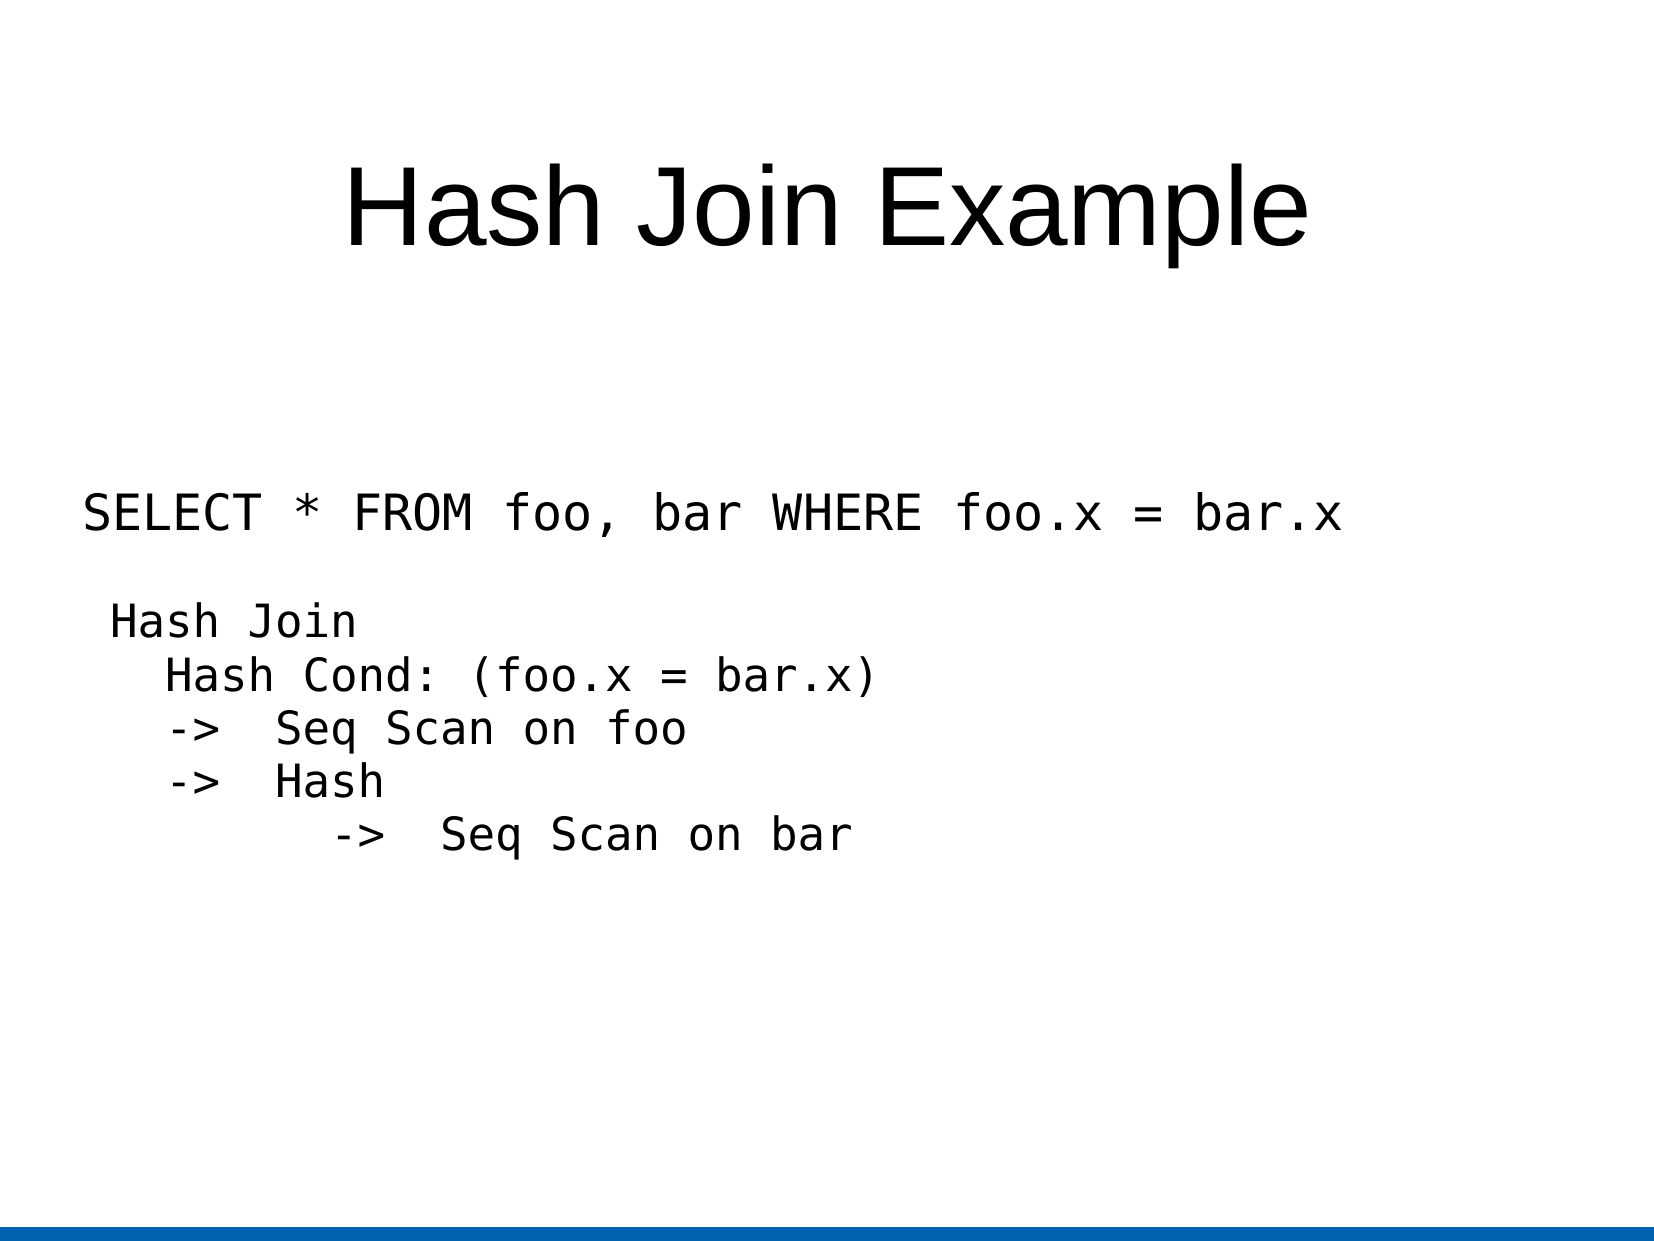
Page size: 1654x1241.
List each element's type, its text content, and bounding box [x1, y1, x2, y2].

subtitle SELECT * FROM foo, bar WHERE foo.x = bar.x Hash Join Hash Cond: (foo.x = bar.x) -> Seq Scan on foo -> Hash -> Seq Scan on bar [82, 290, 1571, 1109]
title Hash Join Example [121, 102, 1533, 290]
